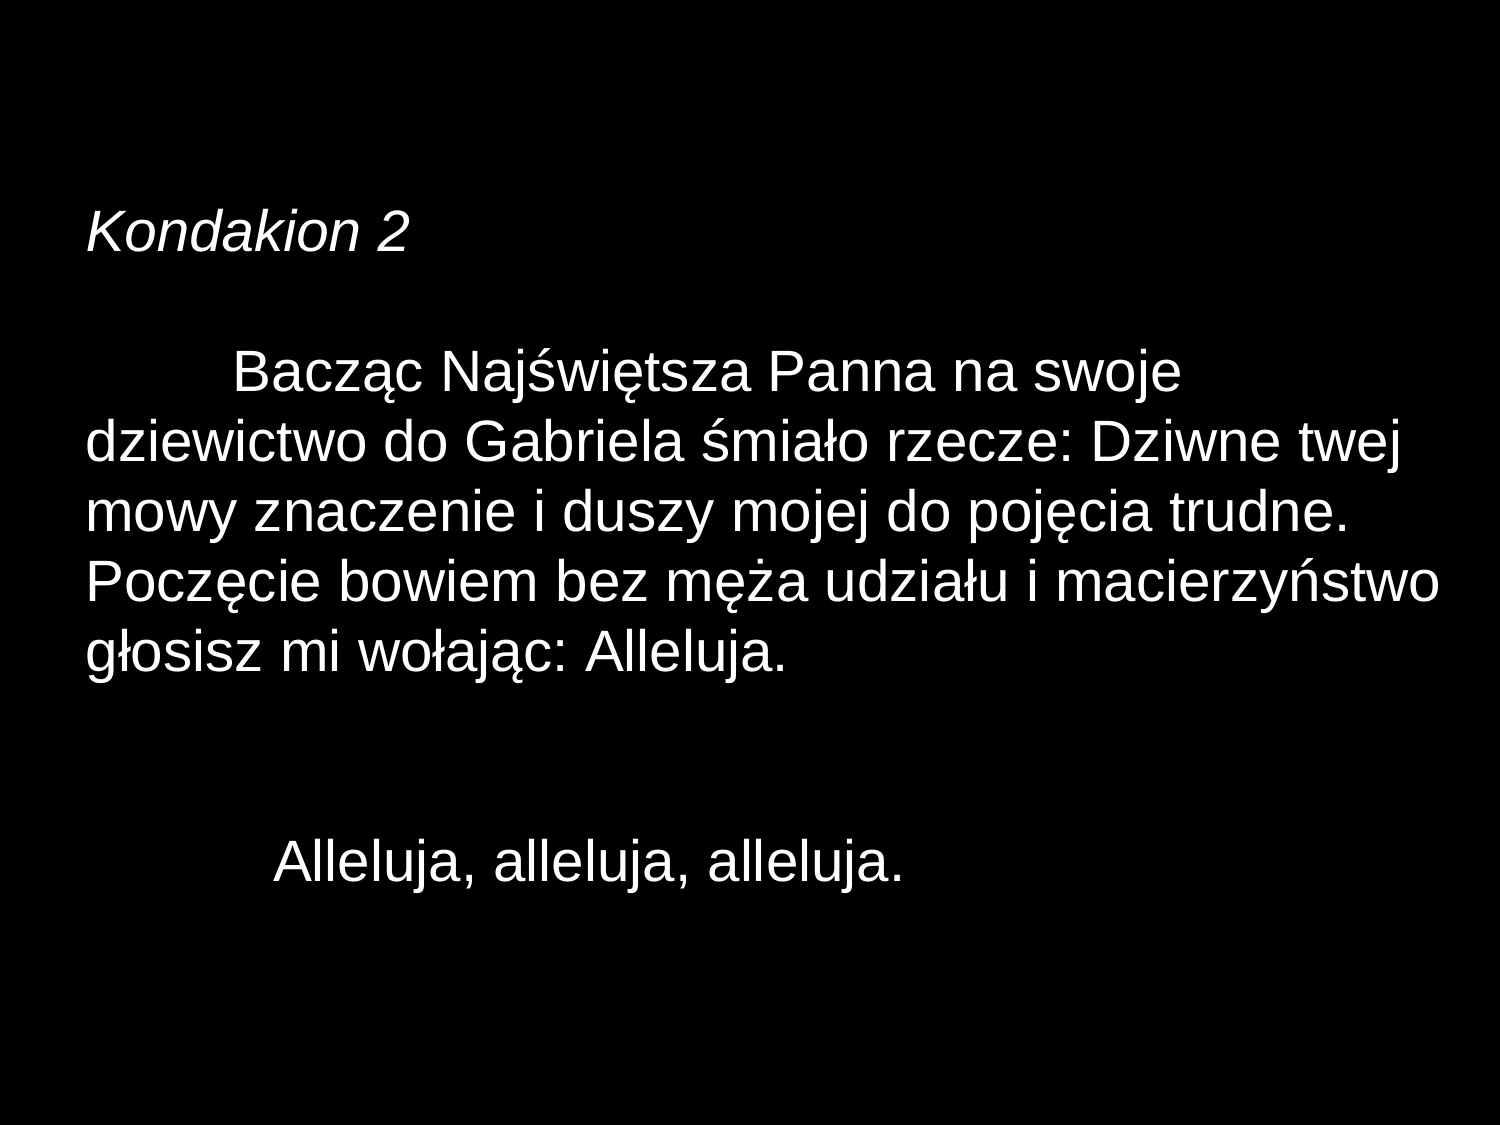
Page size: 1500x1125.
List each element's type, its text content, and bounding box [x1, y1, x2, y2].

text_box Kondakion 2 Bacząc Najświętsza Panna na swoje dziewictwo do Gabriela śmiało rzecze: Dziwne twej mowy znaczenie i duszy mojej do pojęcia trudne. Poczęcie bowiem bez męża udziału i macierzyństwo głosisz mi wołając: Alleluja. Alleluja, alleluja, alleluja. [70, 185, 1465, 1041]
